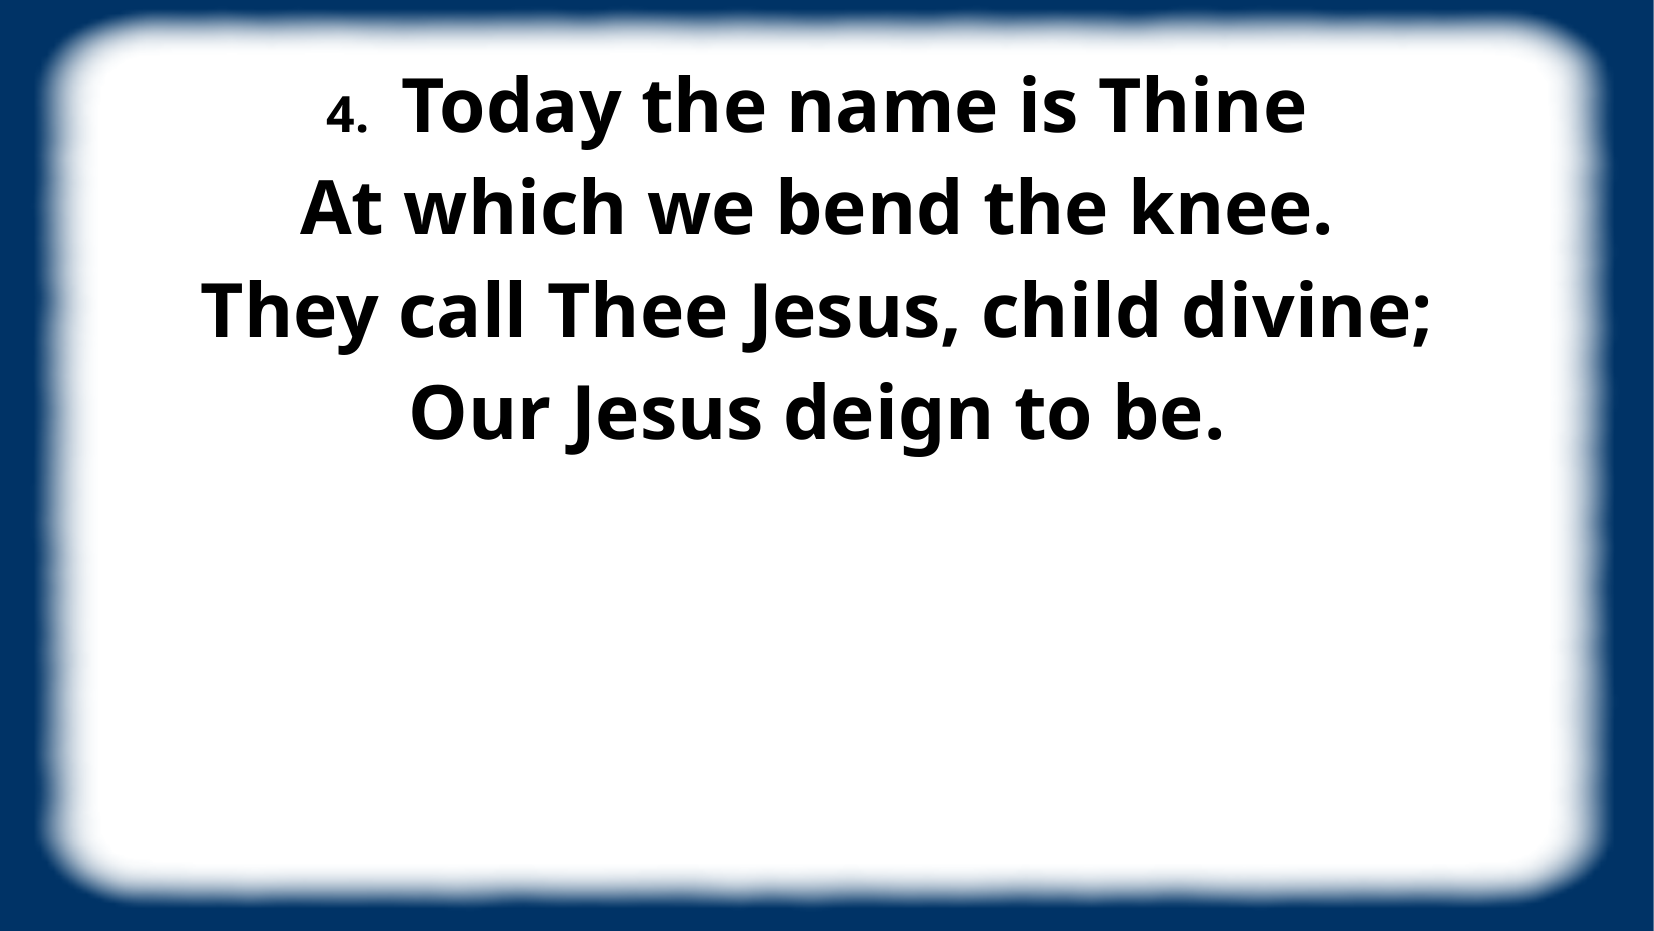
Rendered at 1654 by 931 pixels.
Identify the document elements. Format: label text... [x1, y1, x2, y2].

text_box 4. Today the name is Thine At which we bend the knee. They call Thee Jesus, child divine; Our Jesus deign to be. [90, 45, 1546, 466]
picture [0, 0, 1654, 931]
